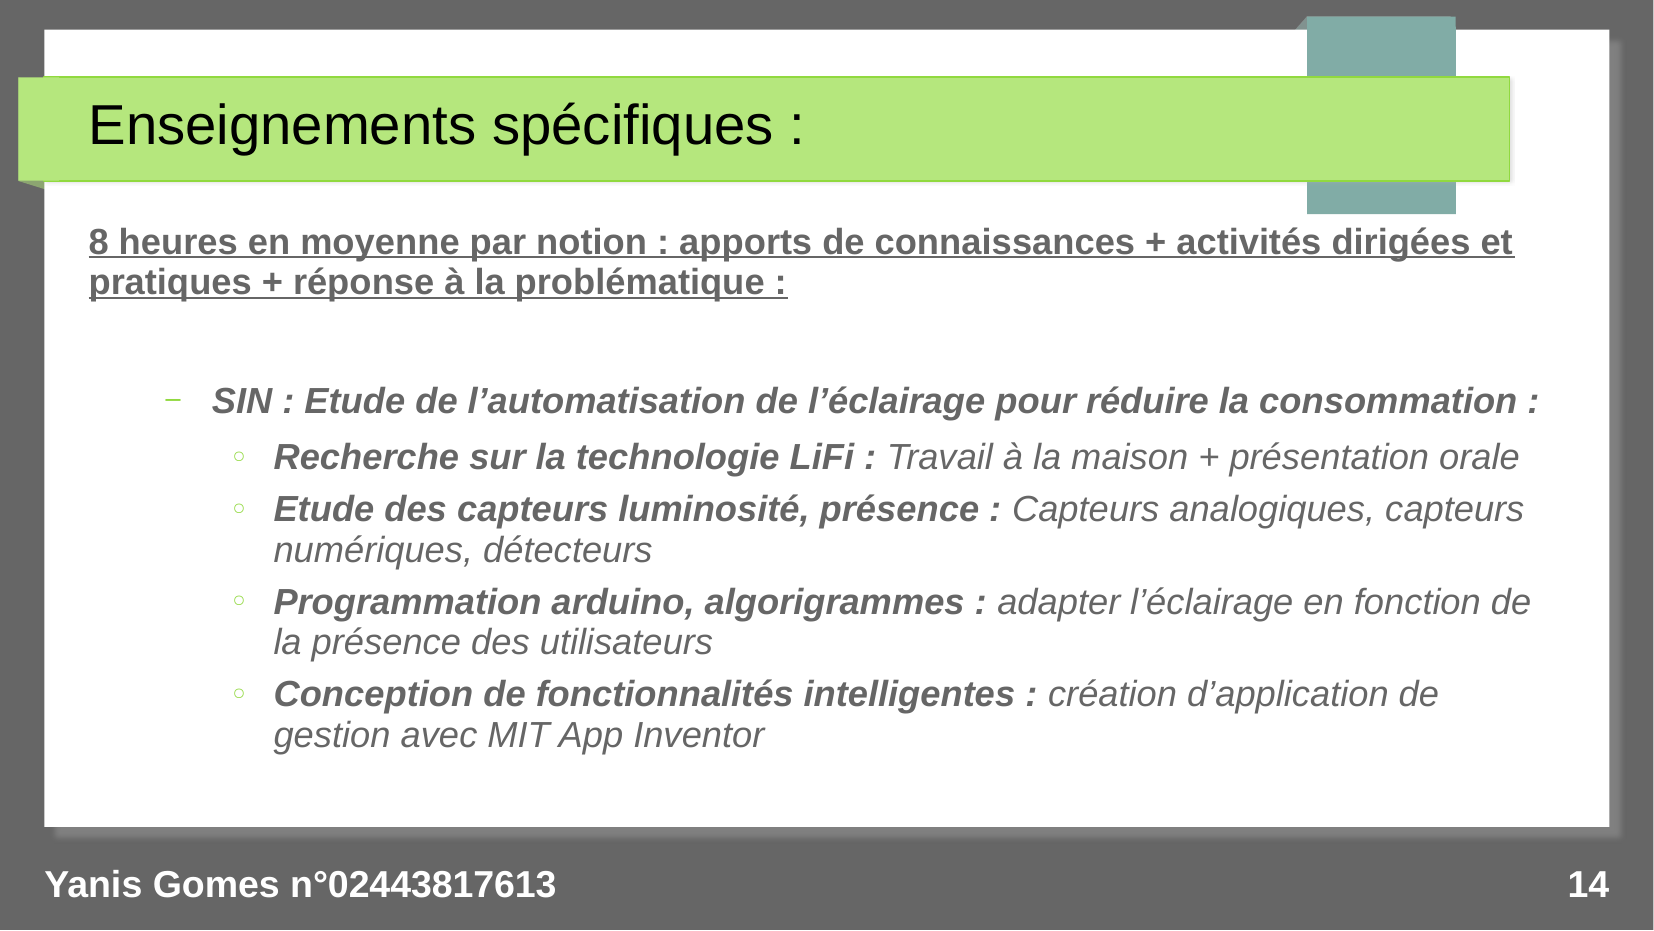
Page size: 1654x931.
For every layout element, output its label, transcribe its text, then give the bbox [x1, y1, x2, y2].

text_box <numéro> [974, 856, 1625, 916]
title Enseignements spécifiques : [88, 73, 1506, 178]
list 8 heures en moyenne par notion : apports de connaissances + activités dirigées et pratiques + réponse à la problématique : SIN : Etude de l’automatisation de l’éclairage pour réduire la consommation : Recherche sur la technologie LiFi : Travail à la maison + présentation orale Etude des capteurs luminosité, présence : Capteurs analogiques, capteurs numériques, détecteurs Programmation arduino, algorigrammes : adapter l’éclairage en fonction de la présence des utilisateurs Conception de fonctionnalités intelligentes : création d’application de gestion avec MIT App Inventor [88, 221, 1565, 798]
text_box Yanis Gomes n°02443817613 [29, 856, 680, 916]
